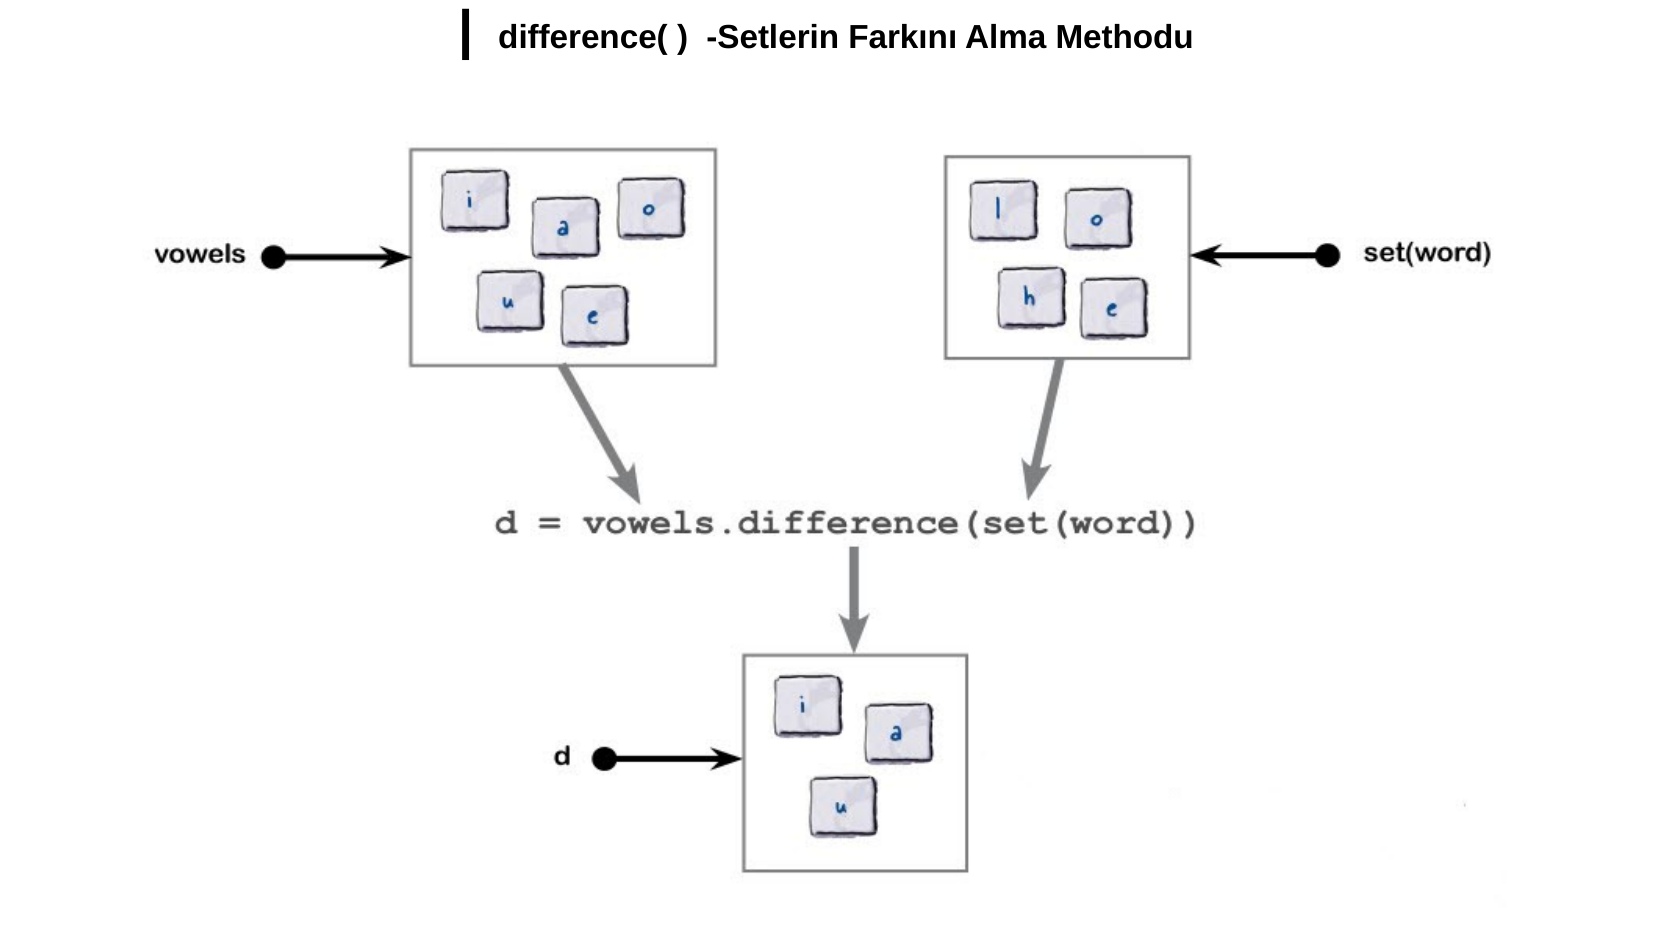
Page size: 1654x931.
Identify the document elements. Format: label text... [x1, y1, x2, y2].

picture [118, 118, 1544, 931]
title | difference( ) -Setlerin Farkını Alma Methodu [82, 0, 1571, 60]
